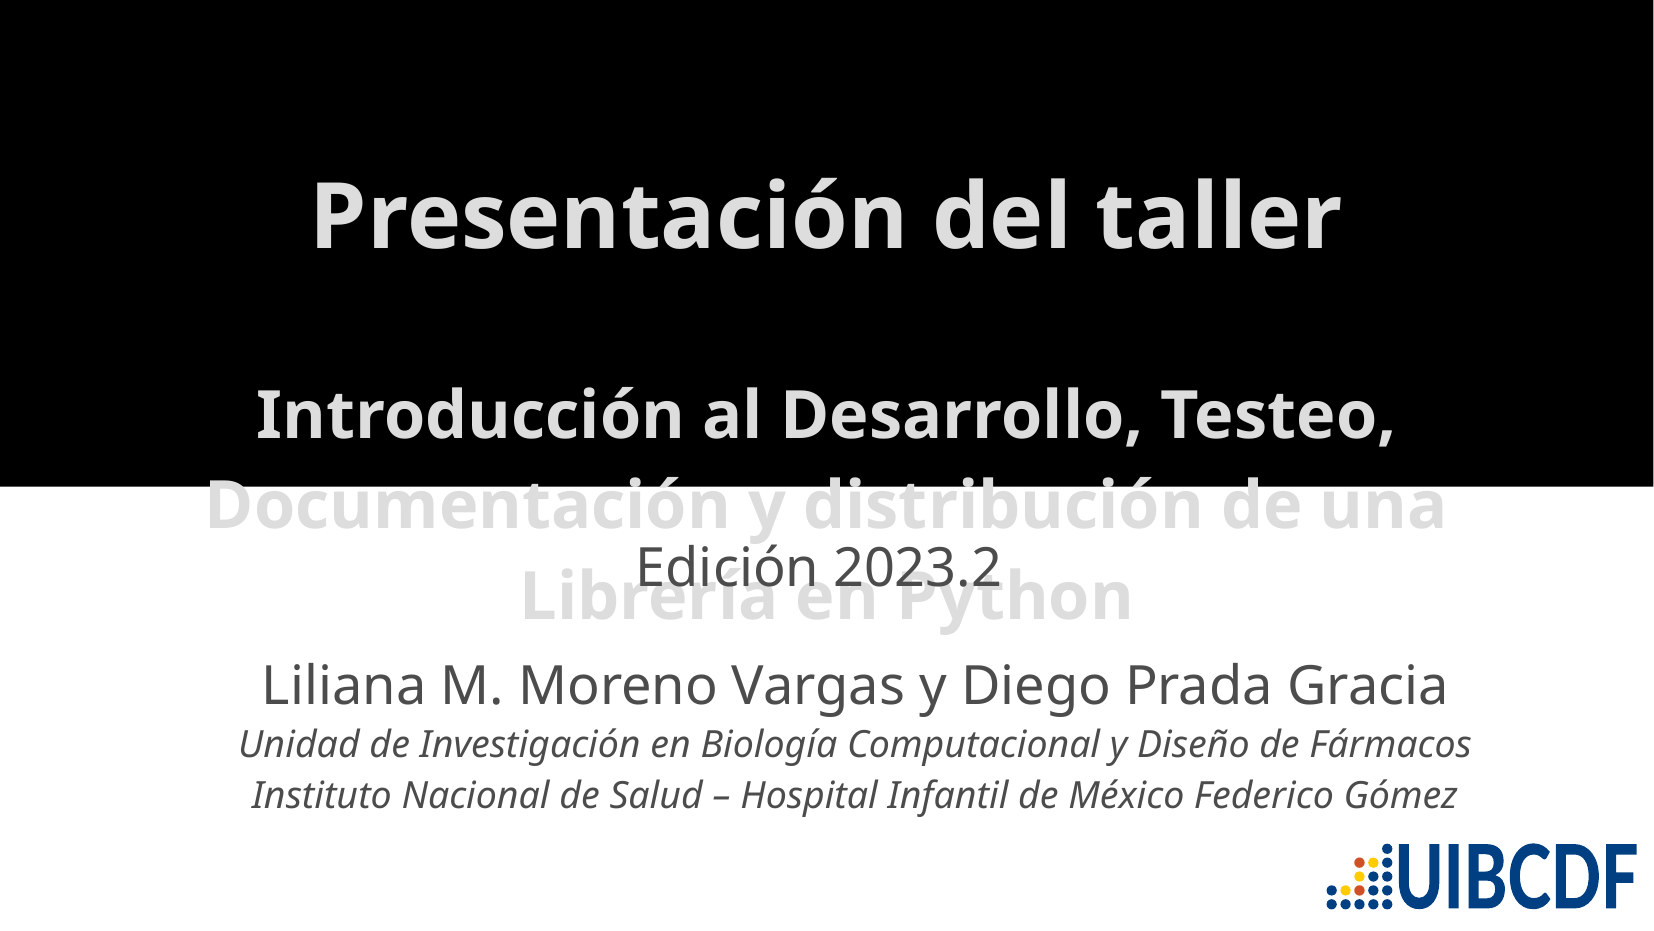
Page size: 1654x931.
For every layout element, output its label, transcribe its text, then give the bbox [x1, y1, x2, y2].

text_box Unidad de Investigación en Biología Computacional y Diseño de Fármacos Instituto Nacional de Salud – Hospital Infantil de México Federico Gómez [220, 709, 1492, 801]
text_box [0, 0, 1654, 487]
text_box Edición 2023.2 [361, 520, 1277, 622]
picture [1324, 841, 1637, 912]
text_box Liliana M. Moreno Vargas y Diego Prada Gracia [237, 638, 1475, 763]
text_box Presentación del taller Introducción al Desarrollo, Testeo, Documentación y distribución de una Librería en Python [66, 143, 1588, 518]
